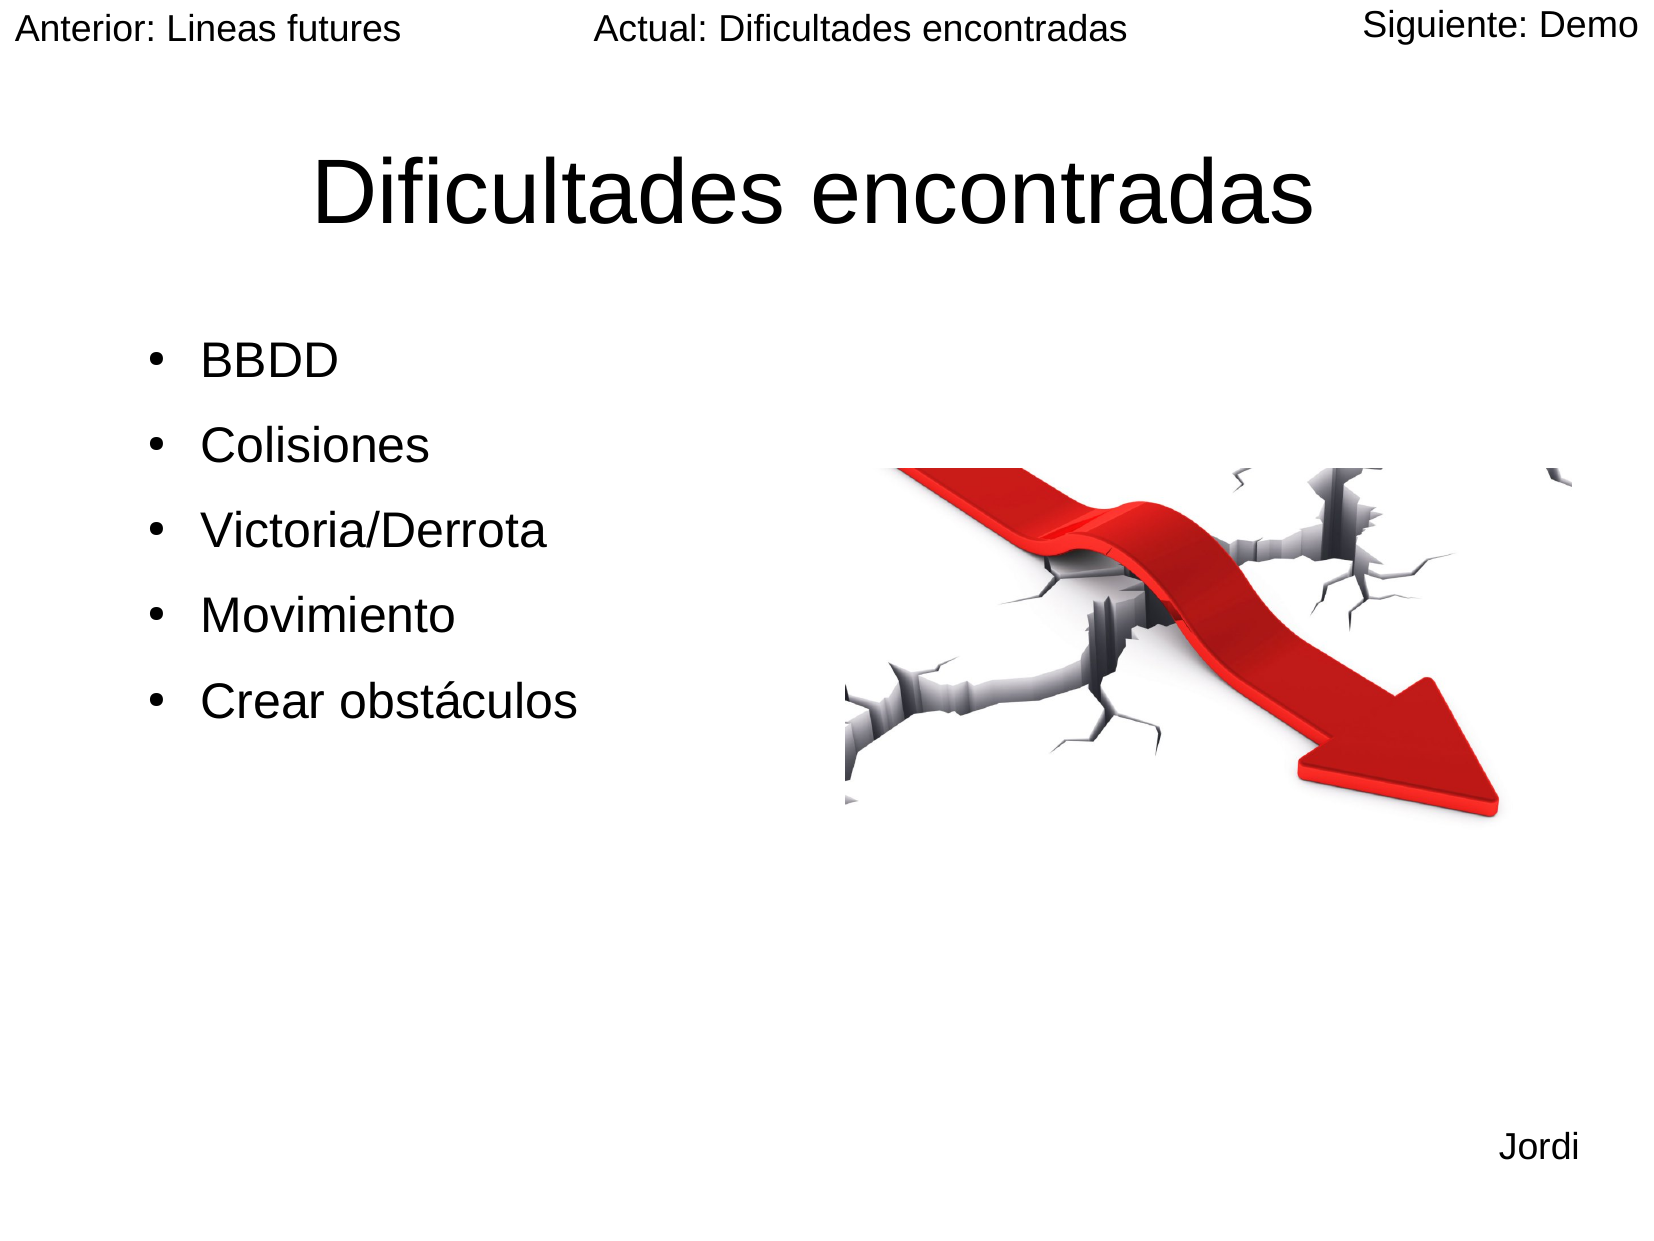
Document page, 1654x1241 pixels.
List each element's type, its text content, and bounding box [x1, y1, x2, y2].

list BBDD Colisiones Victoria/Derrota Movimiento Crear obstáculos [129, 331, 857, 1052]
text_box Anterior: Lineas futures [0, 0, 461, 99]
title Dificultades encontradas [82, 88, 1571, 296]
text_box Jordi [1204, 1117, 1595, 1207]
text_box Siguiente: Demo [1311, 0, 1654, 95]
text_box Actual: Dificultades encontradas [578, 0, 1158, 99]
picture [845, 468, 1572, 832]
